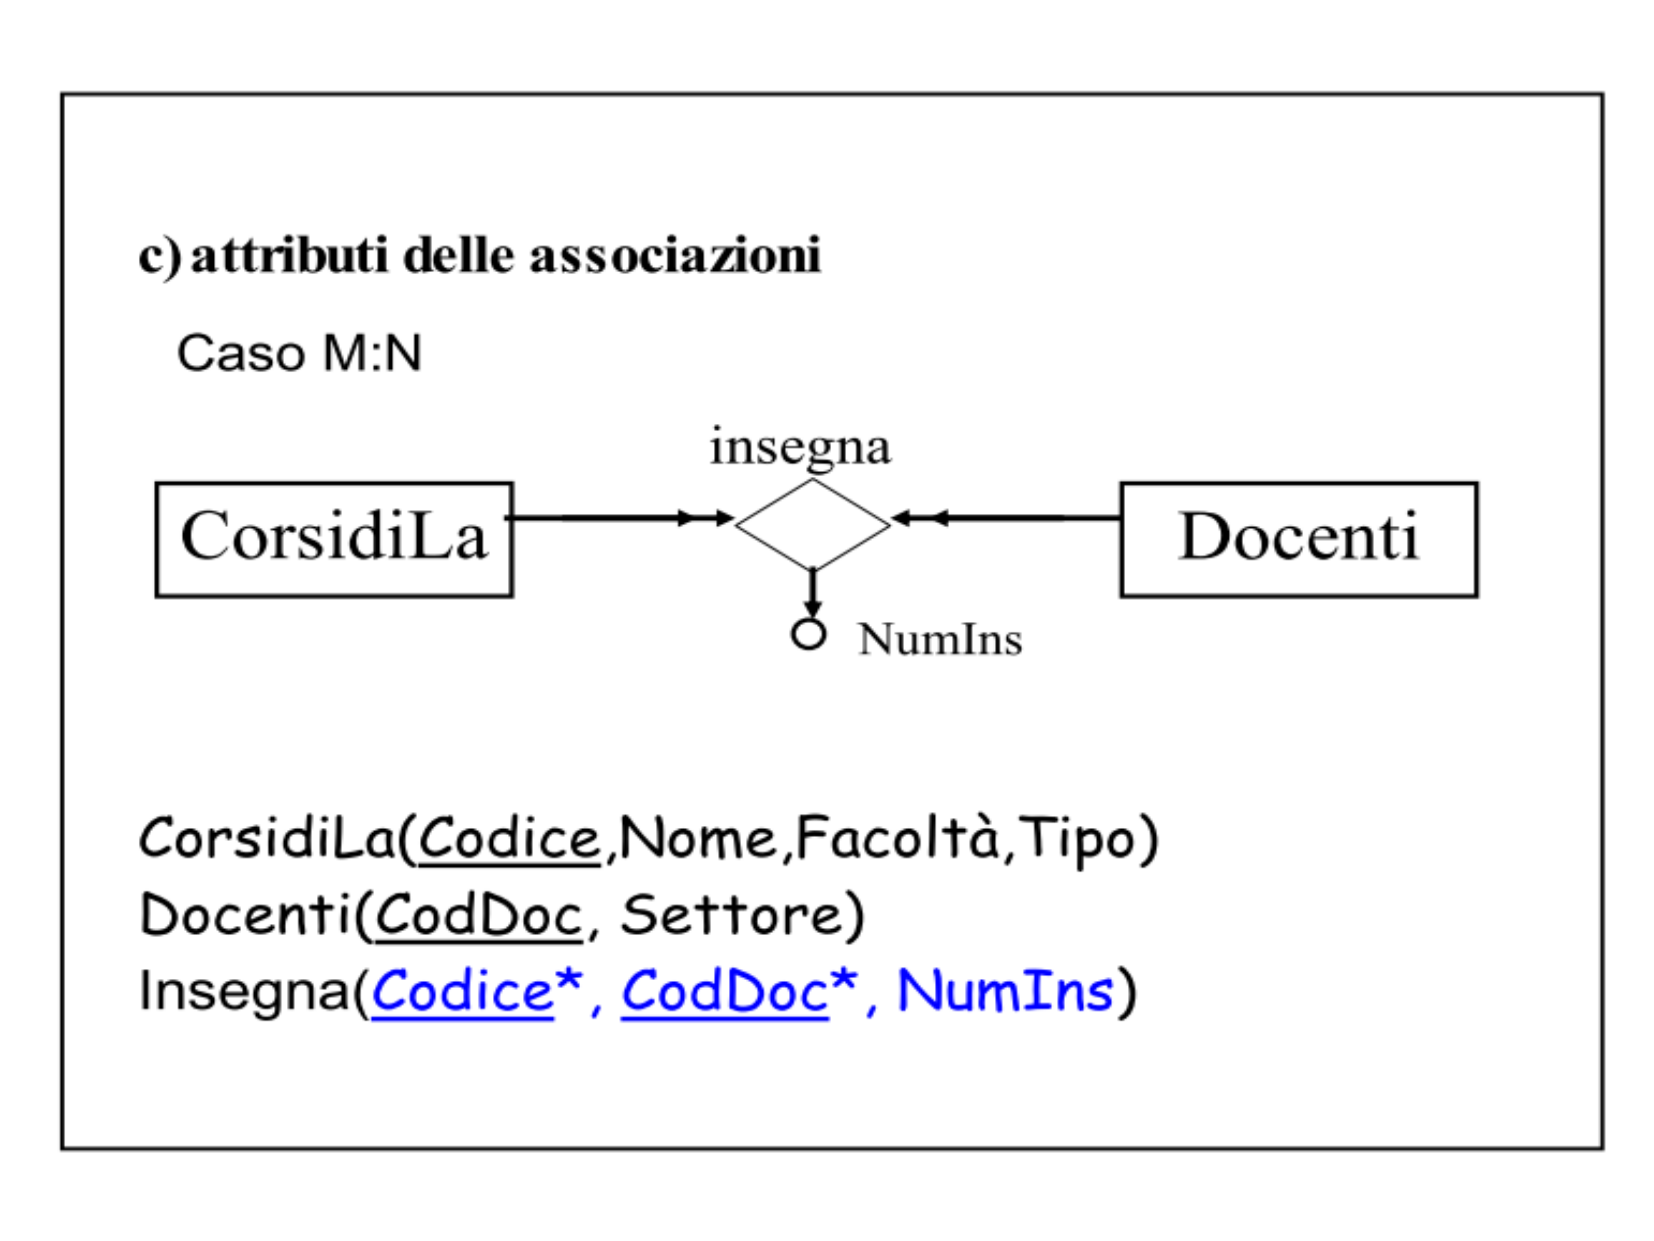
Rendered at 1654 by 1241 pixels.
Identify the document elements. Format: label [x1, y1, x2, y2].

picture [35, 70, 1642, 1182]
